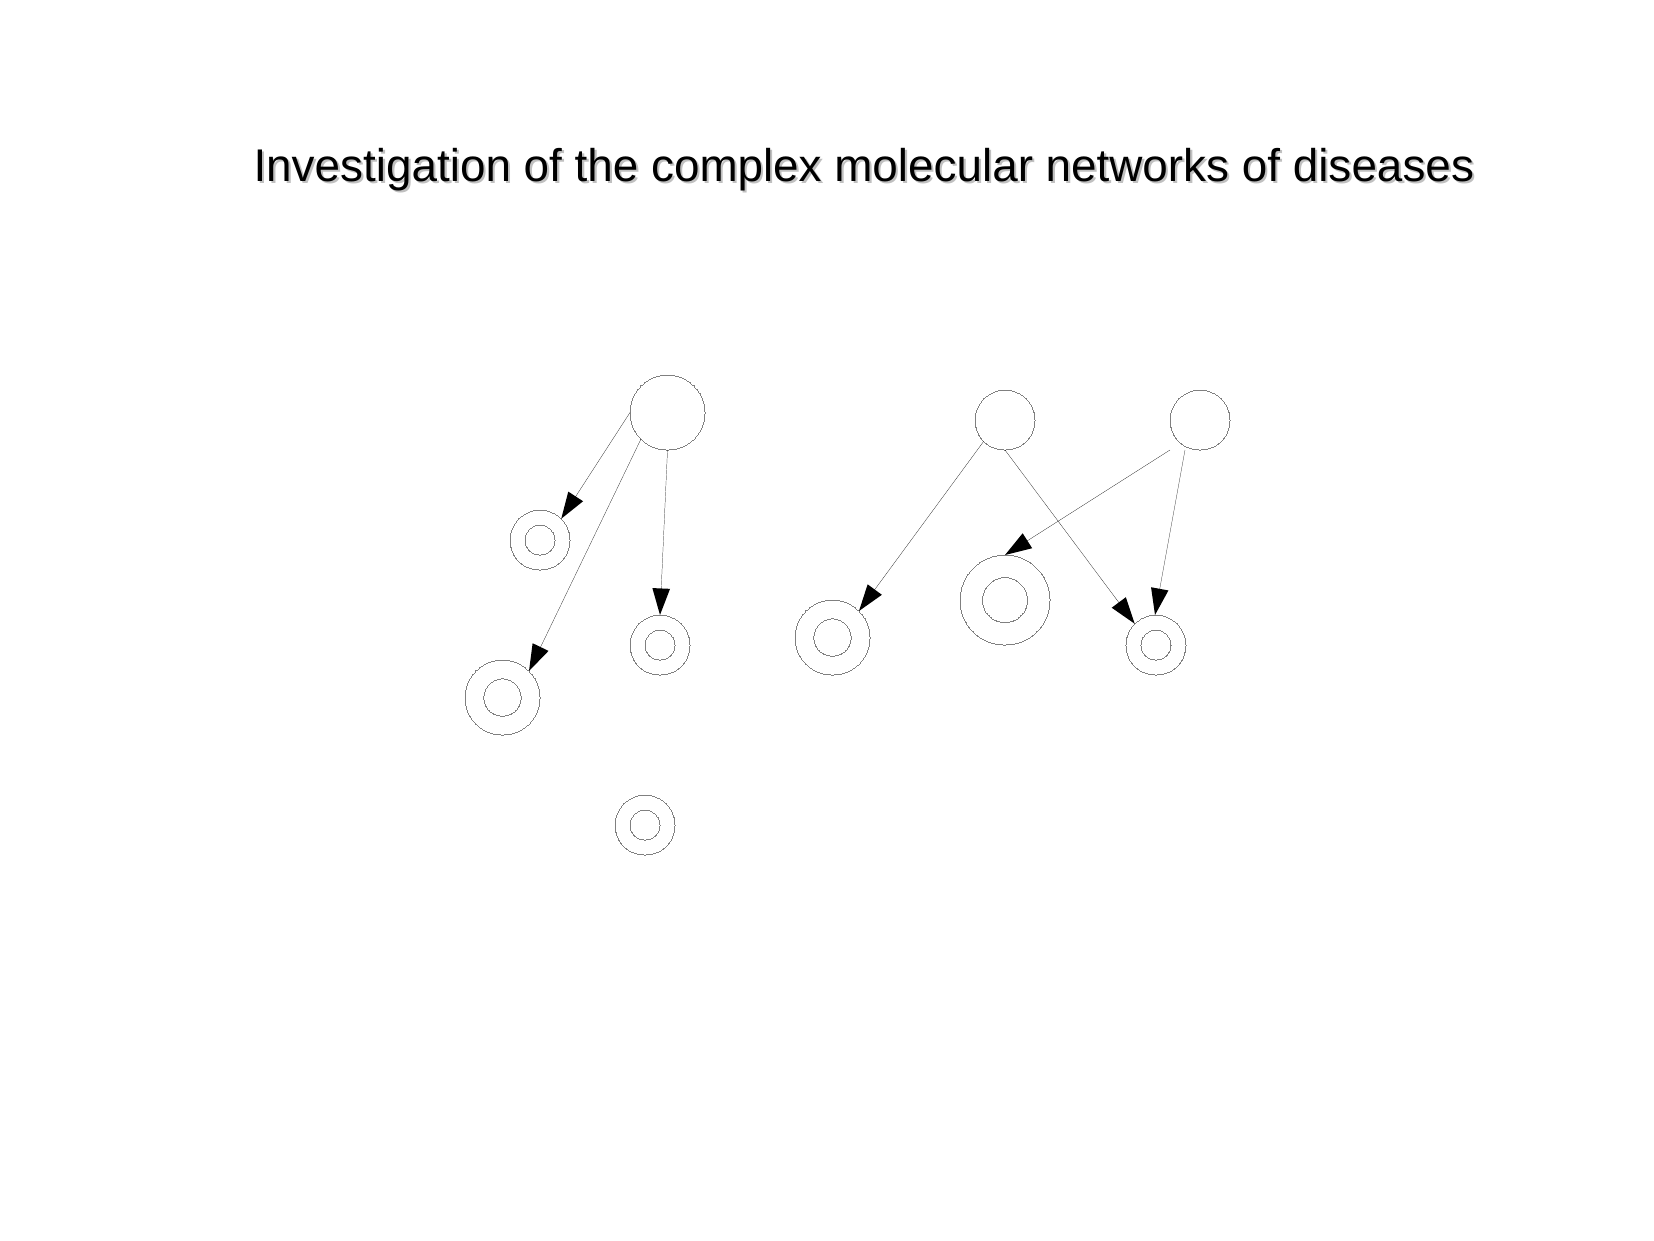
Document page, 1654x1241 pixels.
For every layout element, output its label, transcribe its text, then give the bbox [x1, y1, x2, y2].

text_box [630, 615, 691, 676]
text_box [510, 510, 571, 571]
text_box [960, 555, 1051, 646]
list [82, 290, 1538, 1010]
text_box [630, 375, 706, 451]
text_box [615, 795, 676, 856]
text_box [1170, 390, 1231, 451]
text_box [975, 390, 1036, 450]
text_box [795, 600, 871, 676]
text_box [465, 660, 541, 736]
text_box [1125, 615, 1187, 676]
title Investigation of the complex molecular networks of diseases [82, 49, 1571, 257]
